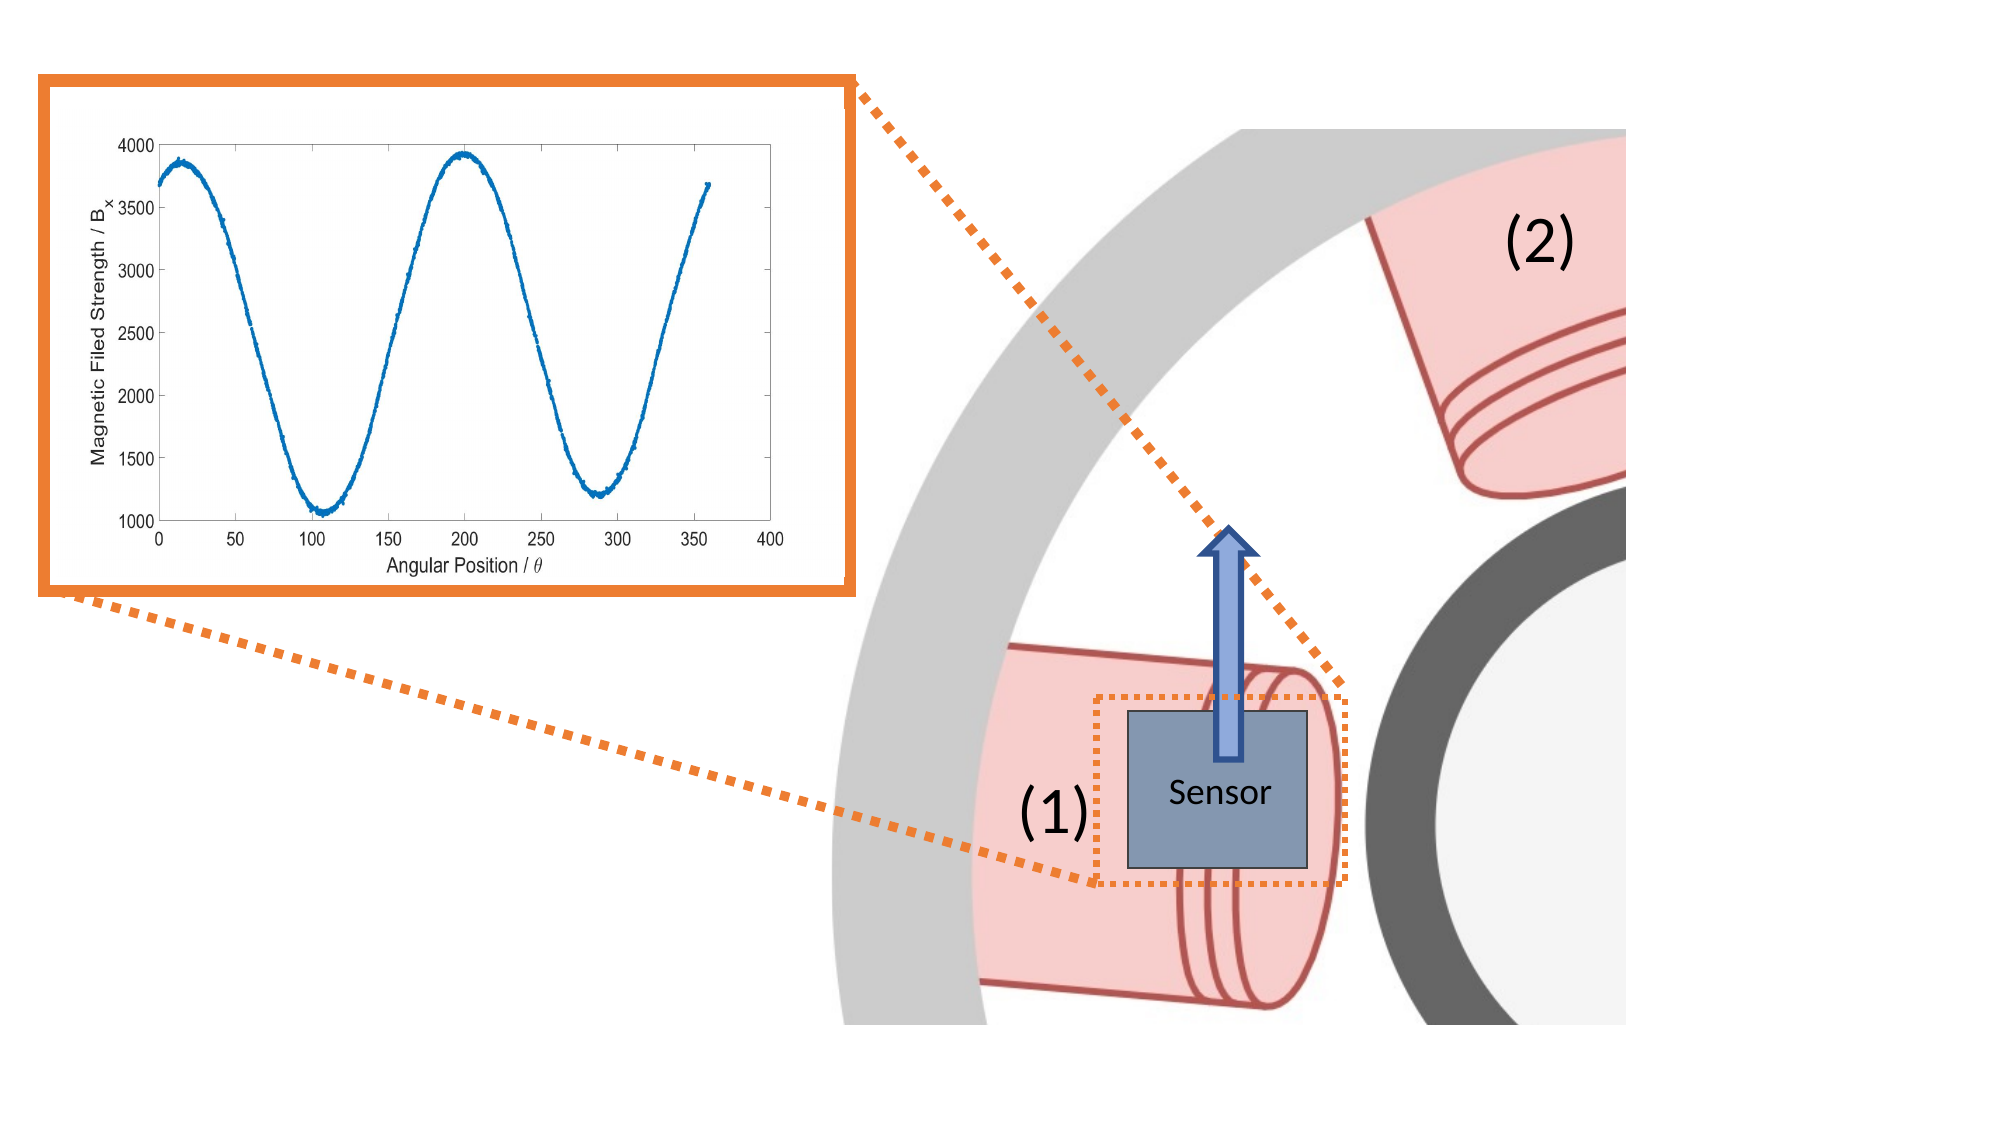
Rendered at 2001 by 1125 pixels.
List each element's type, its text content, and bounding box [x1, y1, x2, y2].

picture [56, 109, 845, 577]
text_box (1) [1001, 759, 1108, 856]
text_box [1128, 528, 1307, 868]
picture [831, 129, 1626, 1025]
text_box (2) [1488, 188, 1595, 285]
text_box Sensor [1153, 759, 1349, 821]
text_box [44, 80, 850, 591]
